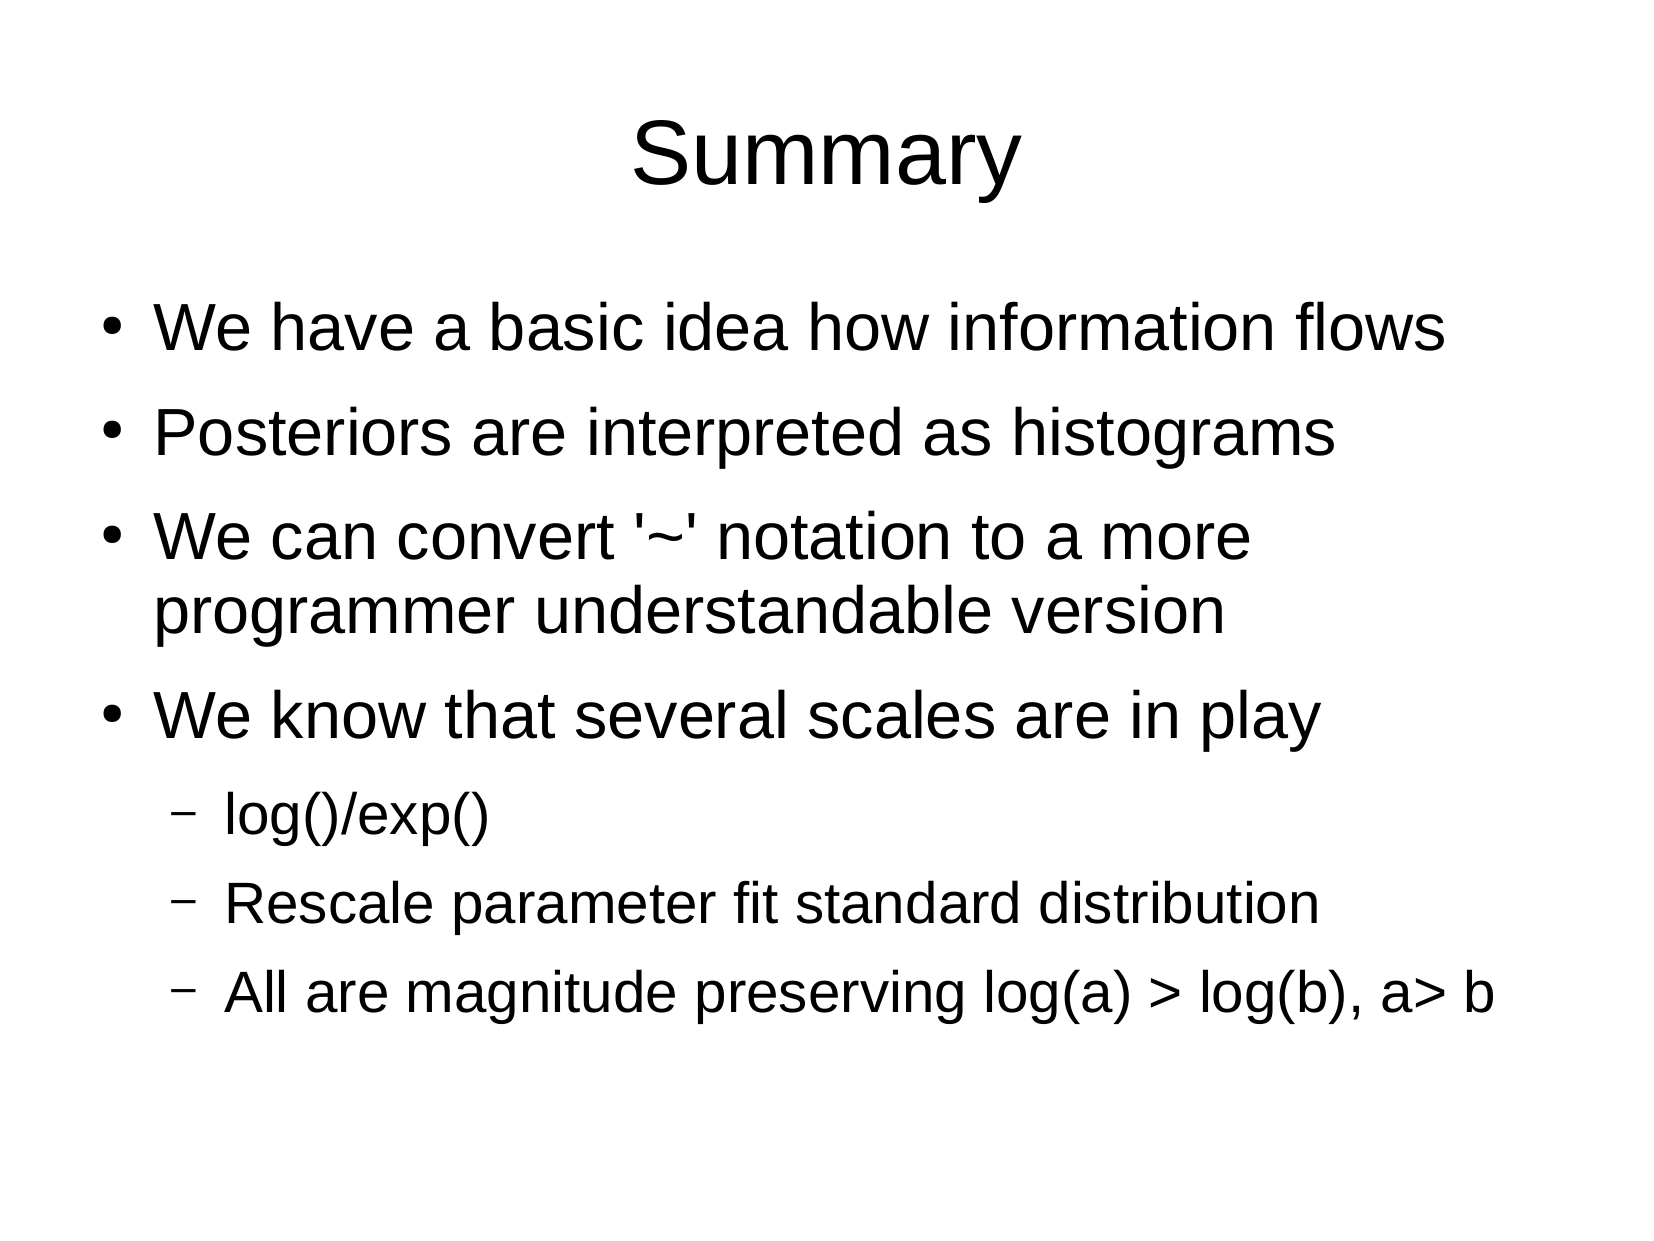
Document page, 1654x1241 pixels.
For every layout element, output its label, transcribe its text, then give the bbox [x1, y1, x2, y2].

list We have a basic idea how information flows Posteriors are interpreted as histograms We can convert '~' notation to a more programmer understandable version We know that several scales are in play log()/exp() Rescale parameter fit standard distribution All are magnitude preserving log(a) > log(b), a> b [82, 290, 1571, 1109]
title Summary [82, 49, 1571, 257]
